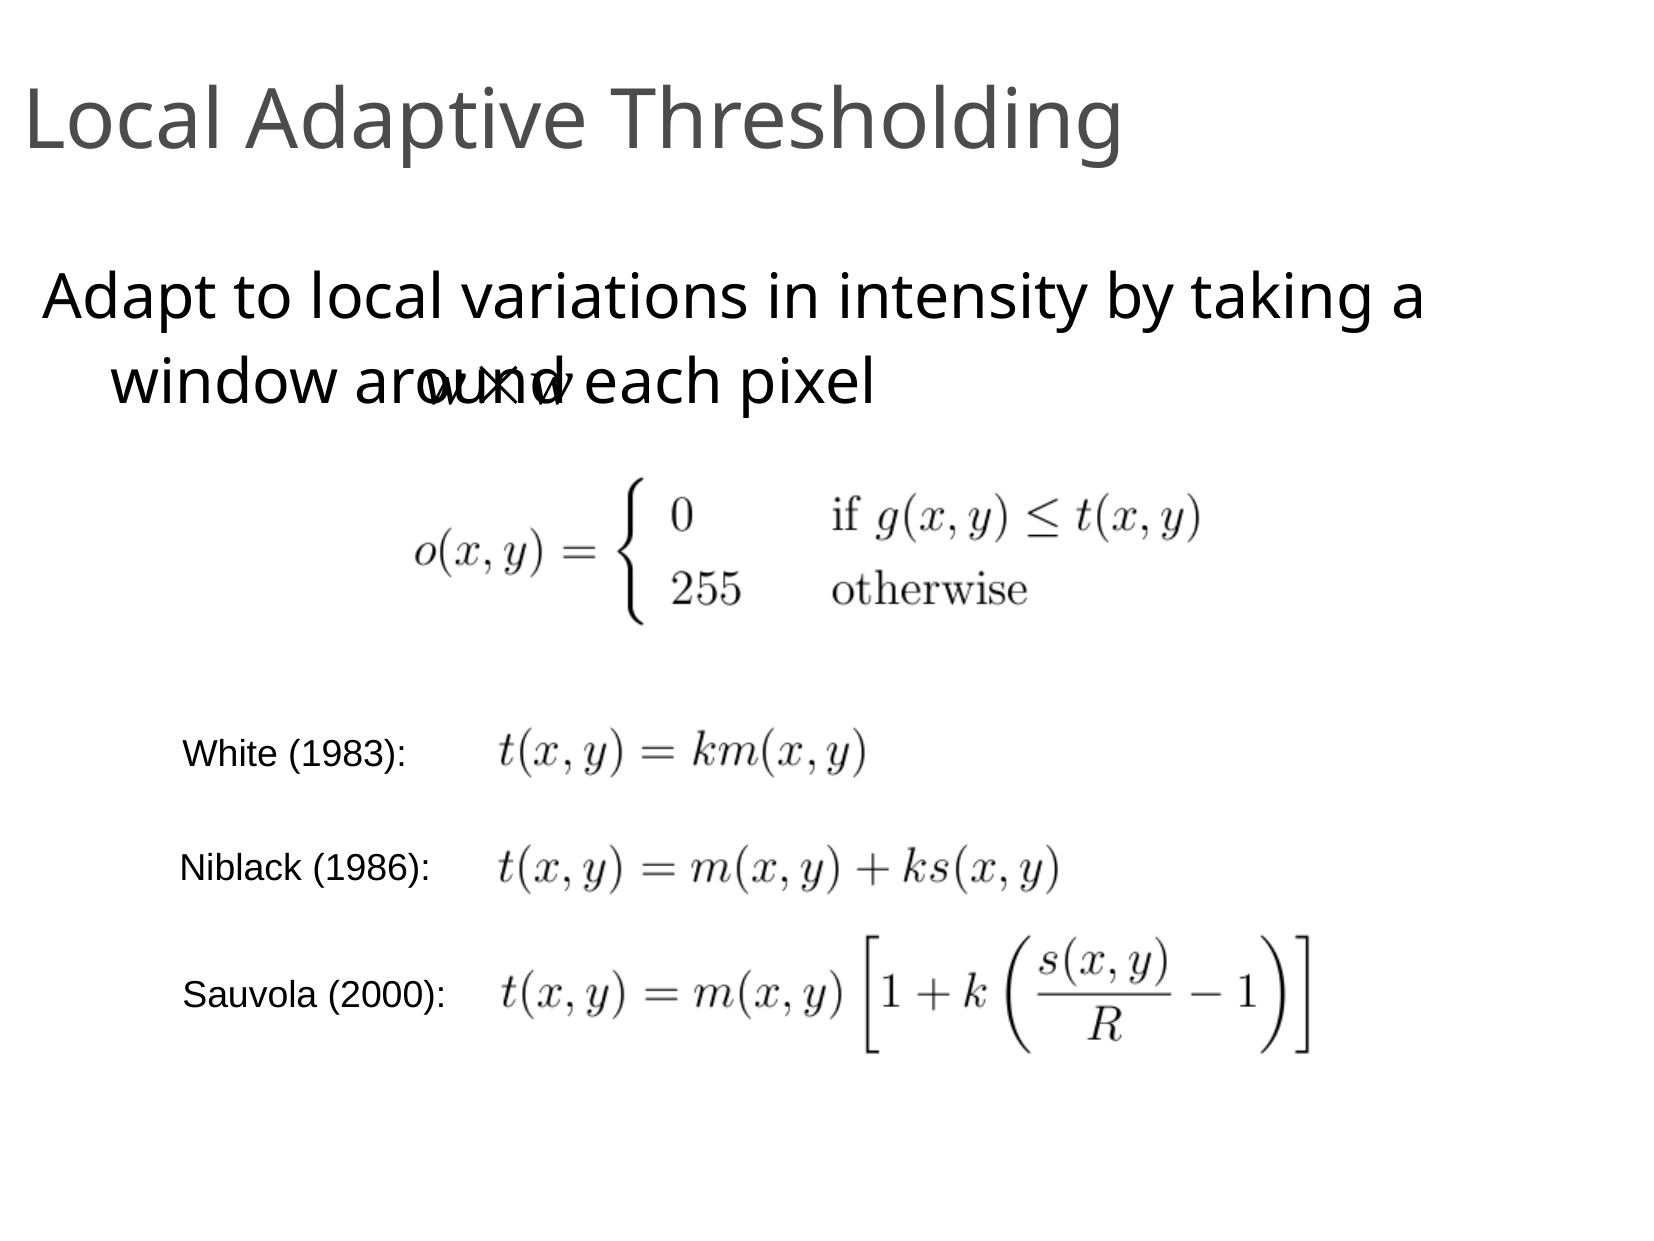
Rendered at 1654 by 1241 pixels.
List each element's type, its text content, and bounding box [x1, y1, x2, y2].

chart [415, 344, 580, 419]
picture [468, 908, 1339, 1076]
list Adapt to local variations in intensity by taking a window around each pixel [25, 233, 1654, 441]
picture [486, 716, 879, 792]
text_box Niblack (1986): [164, 838, 446, 896]
title Local Adaptive Thresholding [22, 26, 1654, 205]
text_box Sauvola (2000): [167, 965, 462, 1023]
picture [381, 461, 1229, 642]
text_box White (1983): [167, 724, 422, 782]
picture [490, 833, 1069, 907]
